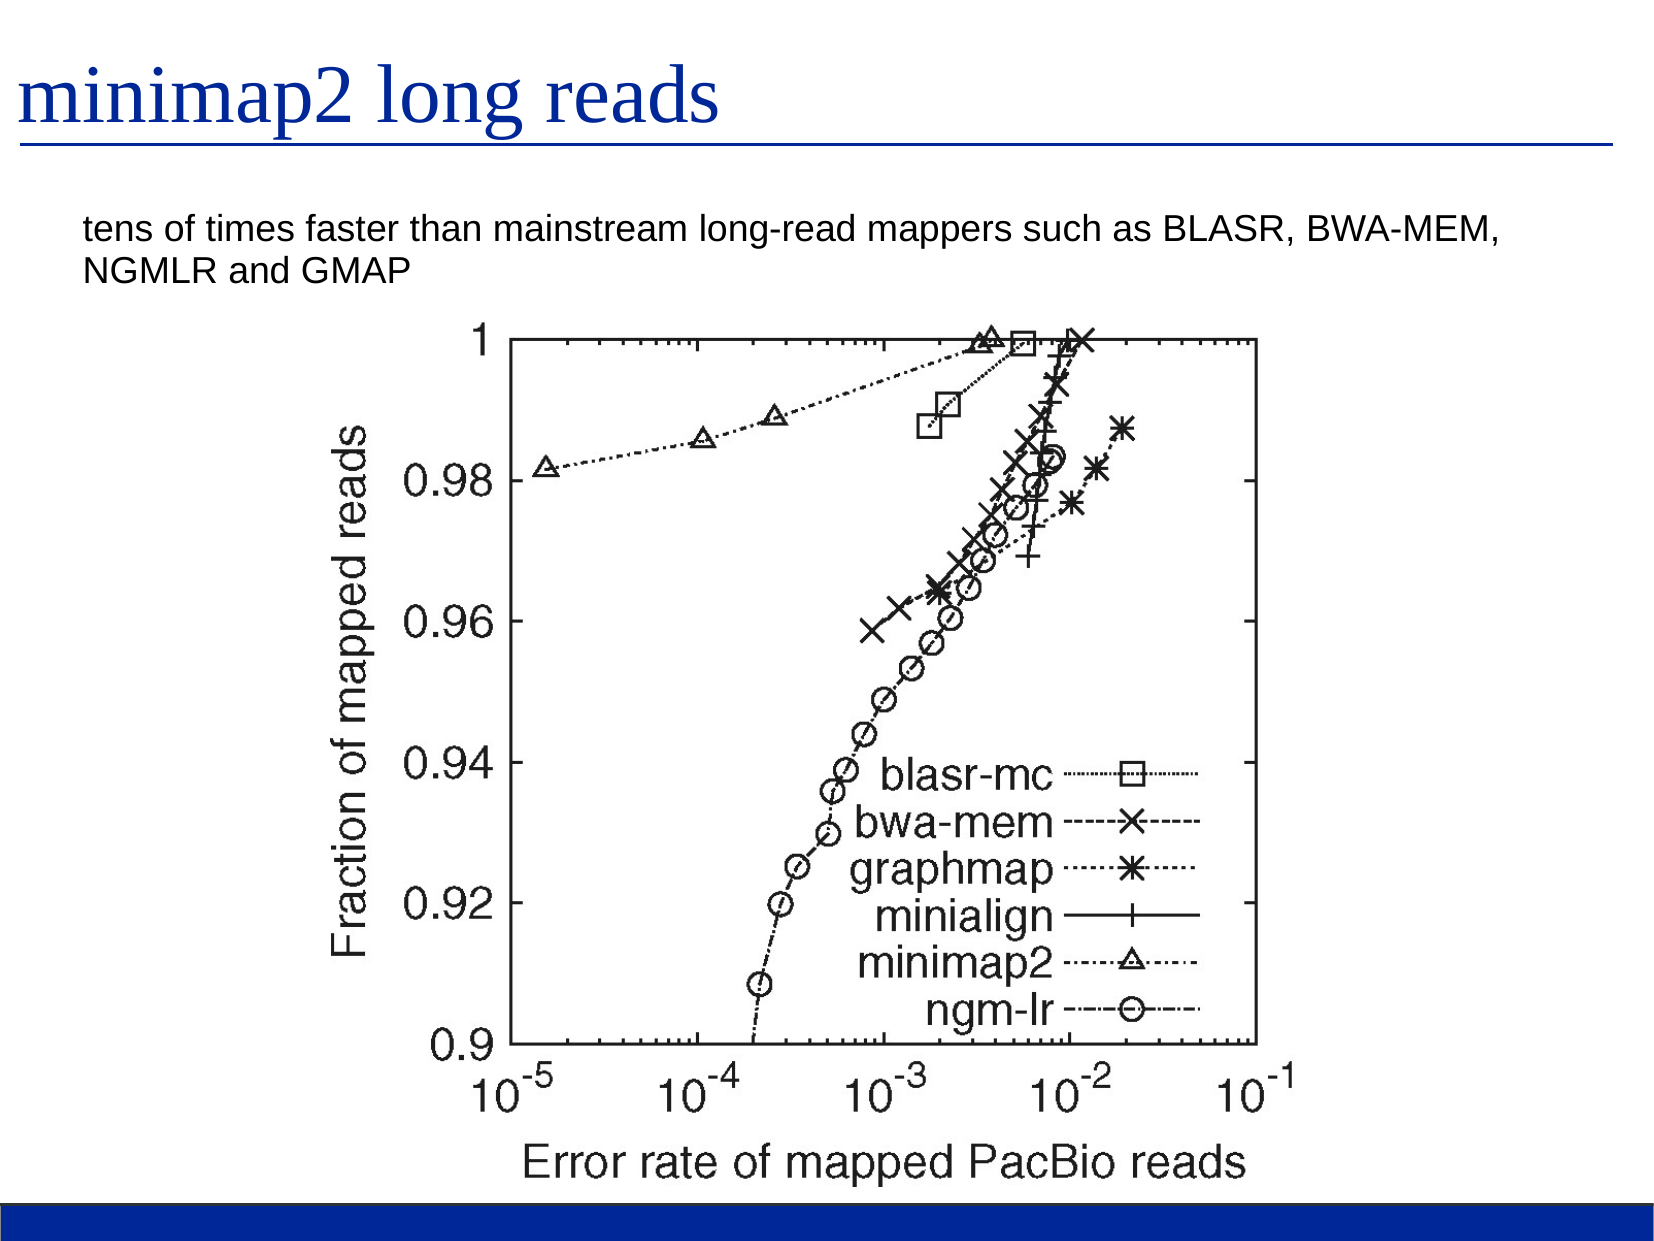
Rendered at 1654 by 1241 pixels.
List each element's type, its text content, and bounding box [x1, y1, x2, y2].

list tens of times faster than mainstream long-read mappers such as BLASR, BWA-MEM, NGMLR and GMAP [82, 207, 1571, 309]
picture [330, 309, 1300, 1187]
title minimap2 long reads [17, 0, 1589, 198]
